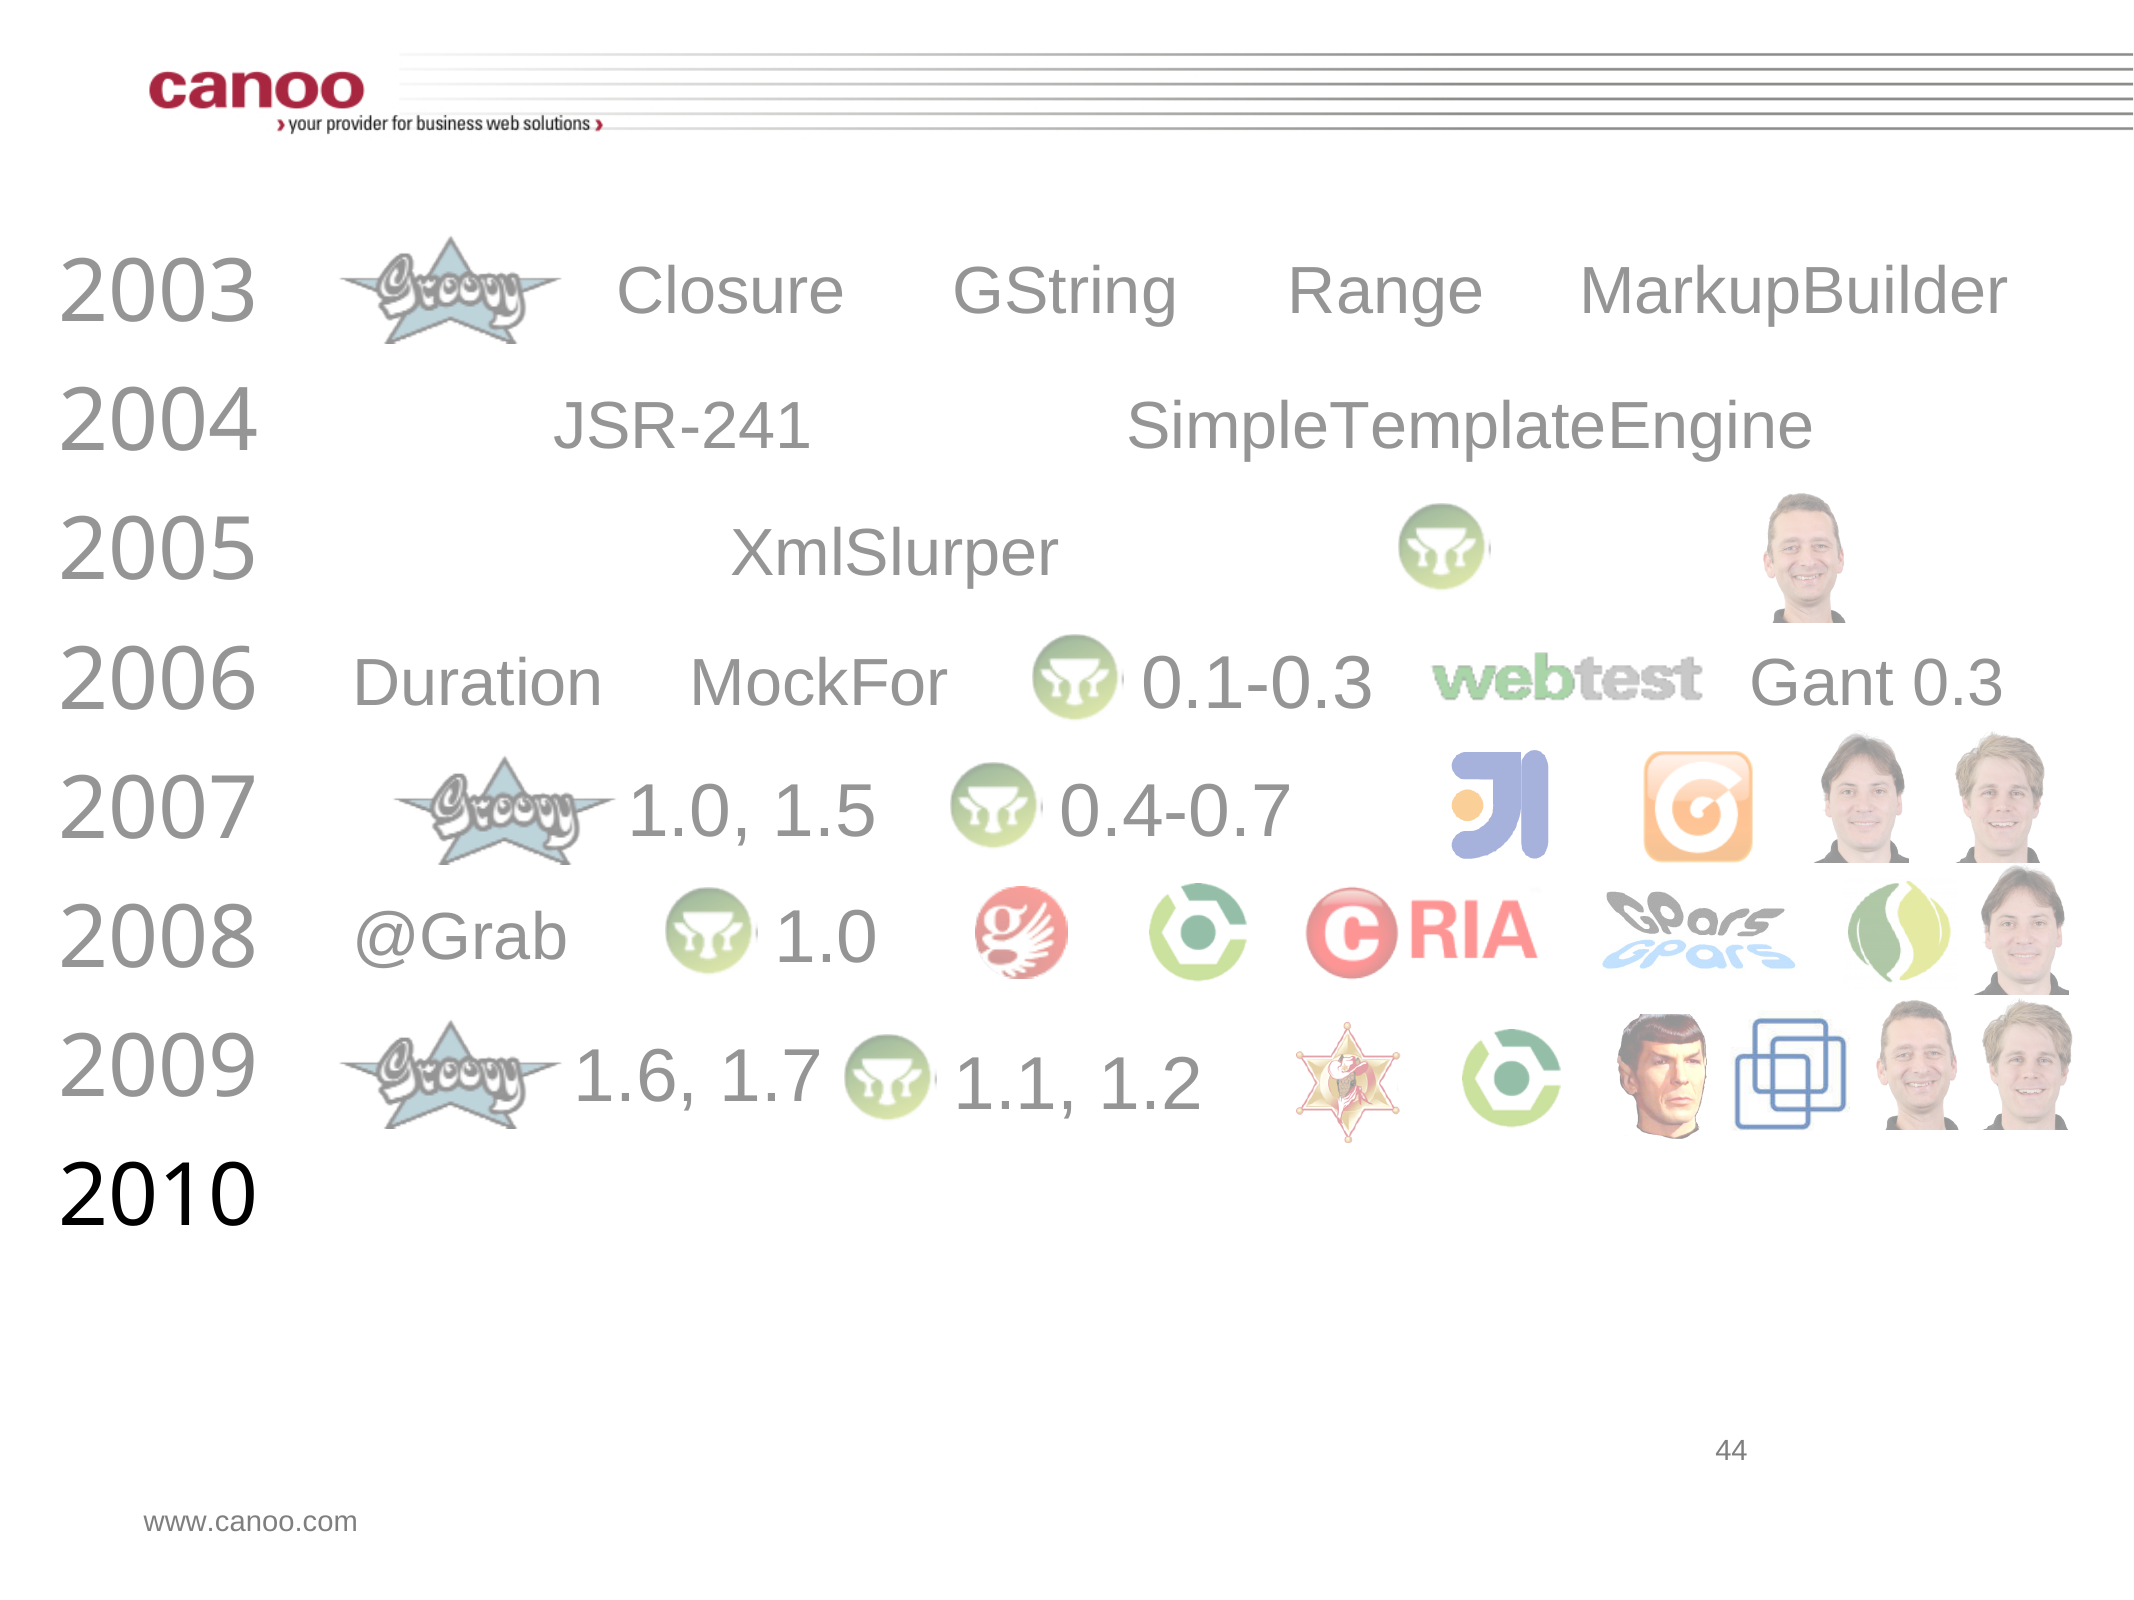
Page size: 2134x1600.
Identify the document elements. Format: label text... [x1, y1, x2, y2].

text_box <number> [1705, 1423, 1758, 1474]
picture [0, 21, 2134, 188]
picture [37, 225, 2101, 1154]
text_box 2010 [43, 1154, 297, 1251]
